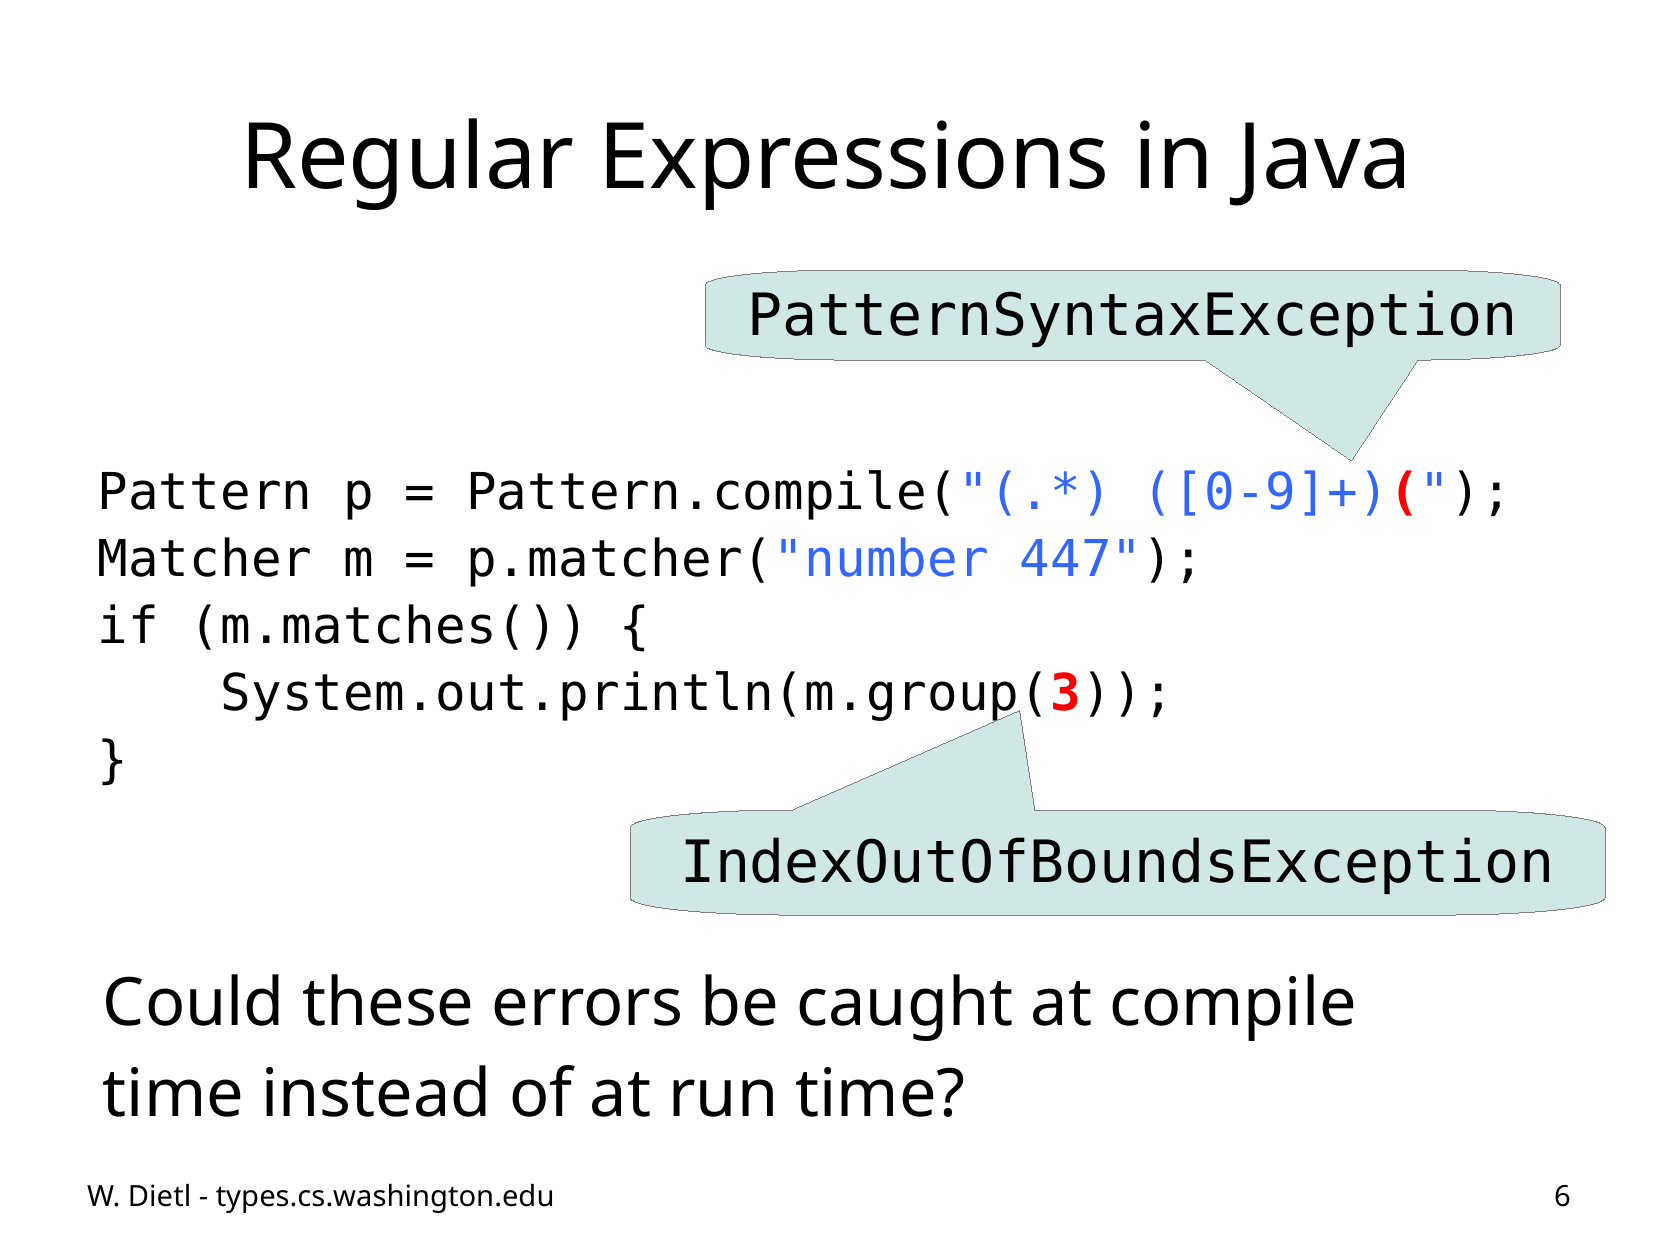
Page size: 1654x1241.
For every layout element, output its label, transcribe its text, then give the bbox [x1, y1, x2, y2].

text_box PatternSyntaxException [705, 270, 1561, 461]
title Regular Expressions in Java [82, 49, 1571, 257]
text_box IndexOutOfBoundsException [630, 710, 1606, 916]
text_box Pattern p = Pattern.compile("(.*) ([0-9]+)("); Matcher m = p.matcher("number 447"); if (m.matches()) { System.out.println(m.group(3)); } [82, 454, 1571, 841]
text_box Could these errors be caught at compile time instead of at run time? [88, 947, 1424, 1118]
